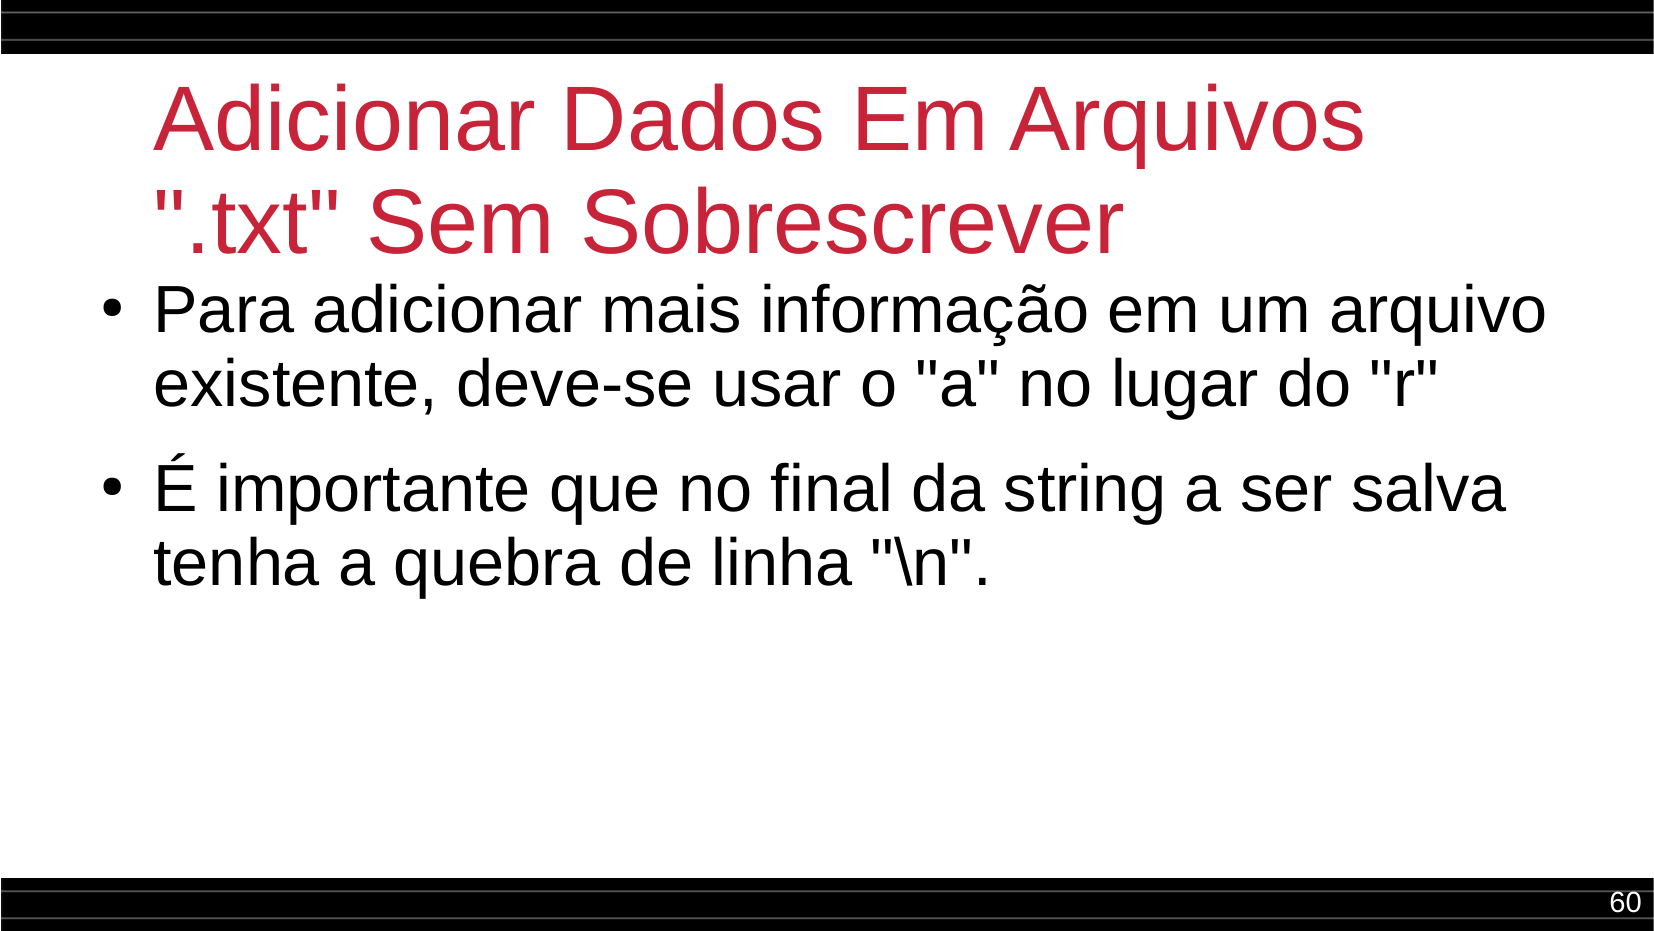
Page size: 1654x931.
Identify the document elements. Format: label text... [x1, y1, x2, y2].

title Adicionar Dados Em Arquivos ".txt" Sem Sobrescrever [82, 67, 1571, 271]
list Para adicionar mais informação em um arquivo existente, deve-se usar o "a" no lugar do "r" É importante que no final da string a ser salva tenha a quebra de linha "\n". [82, 271, 1571, 758]
picture [1, 0, 1654, 54]
picture [1, 878, 1654, 931]
